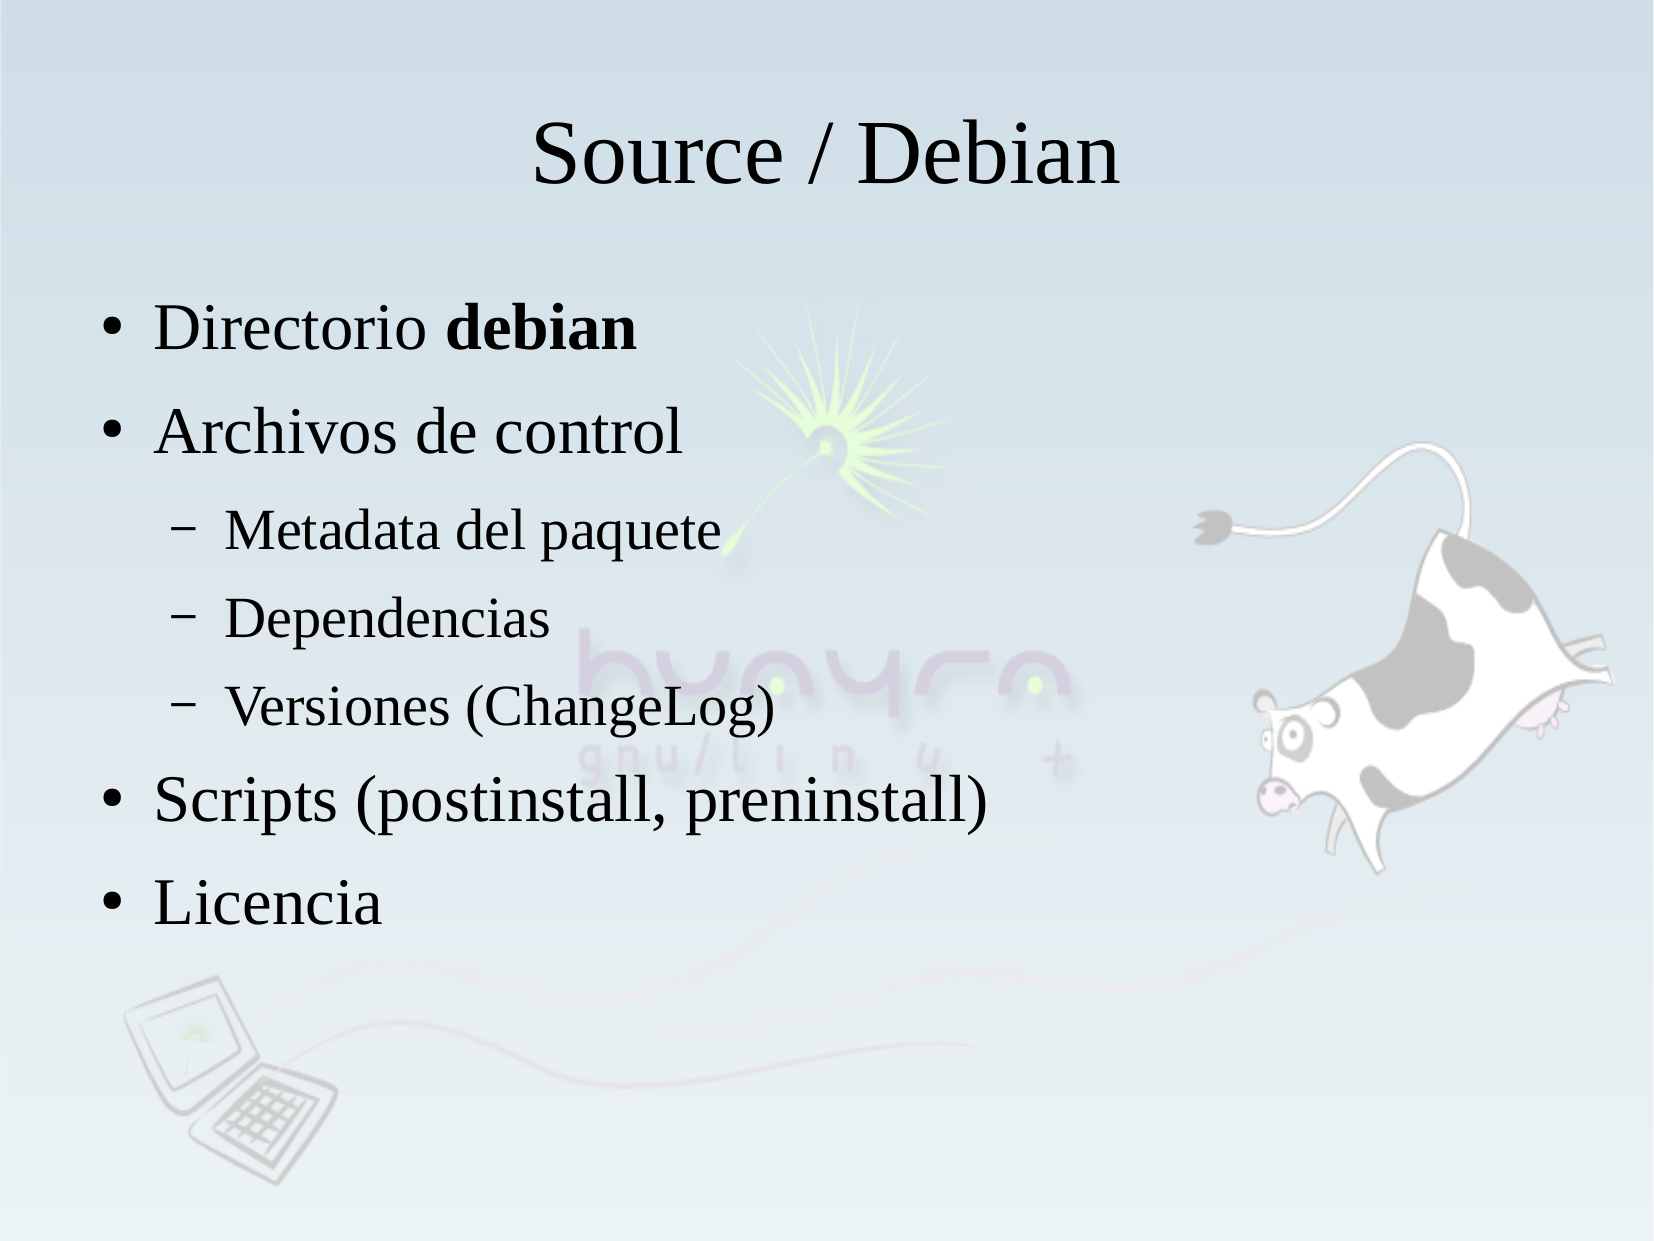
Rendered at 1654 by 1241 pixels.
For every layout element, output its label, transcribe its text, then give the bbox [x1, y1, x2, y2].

title Source / Debian [82, 49, 1571, 257]
list Directorio debian Archivos de control Metadata del paquete Dependencias Versiones (ChangeLog) Scripts (postinstall, preninstall) Licencia [82, 290, 1538, 1010]
picture [0, 0, 1654, 1241]
